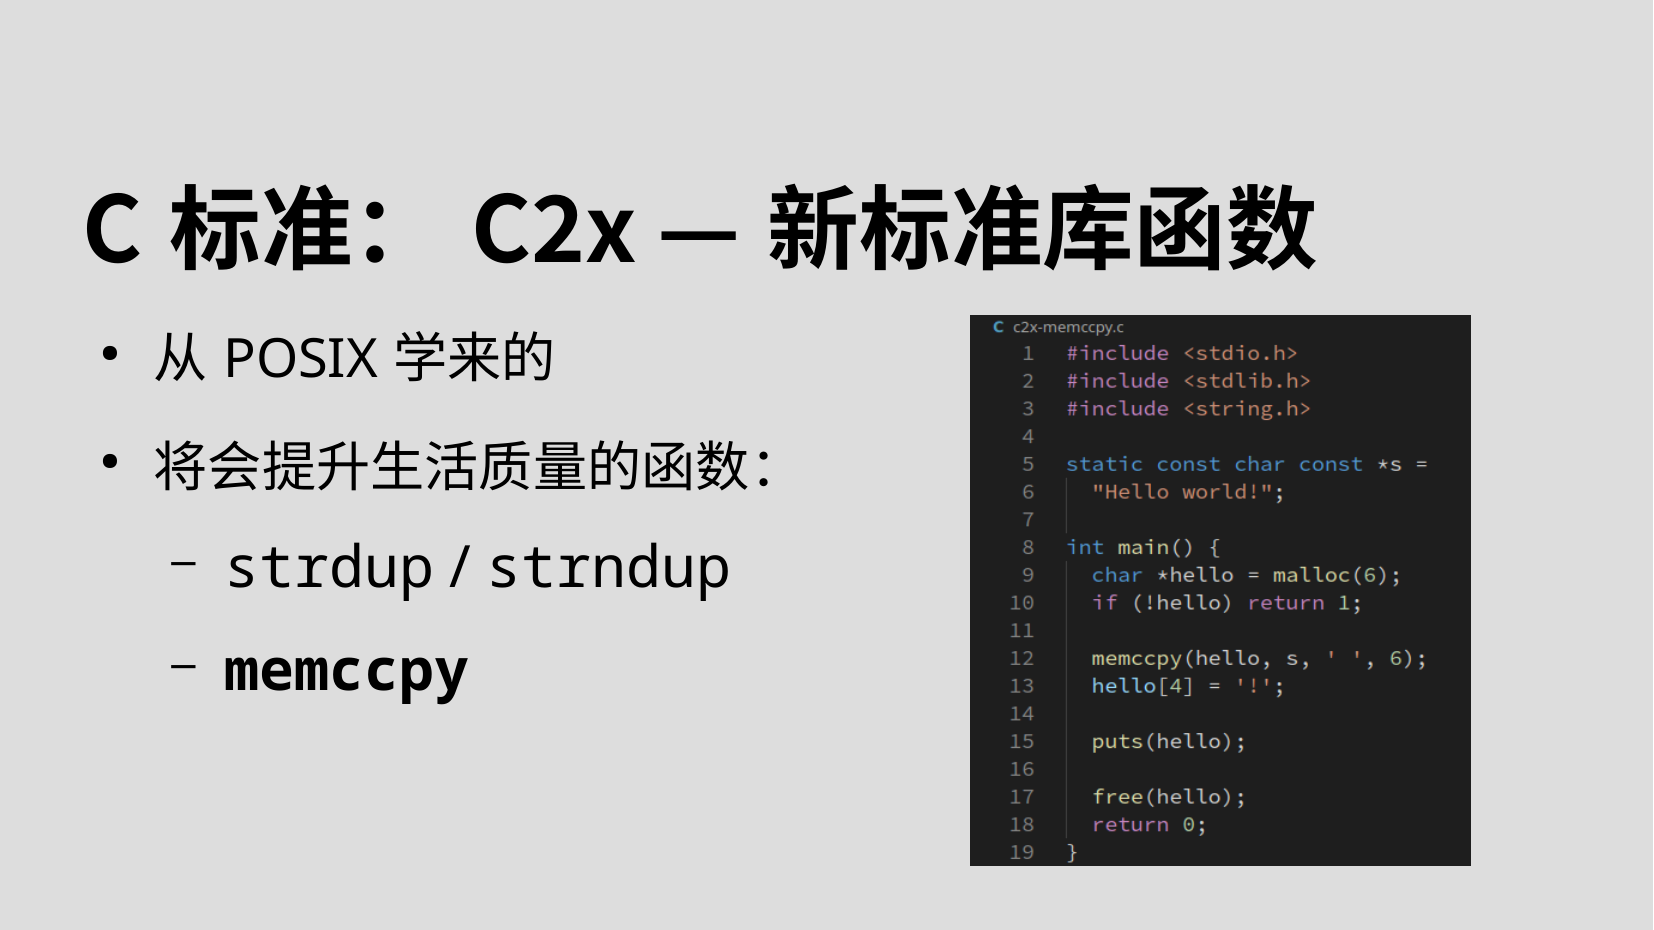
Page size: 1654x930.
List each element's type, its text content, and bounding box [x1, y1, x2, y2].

picture [970, 315, 1471, 866]
title C标准：C2x —新标准库函数 [82, 144, 1571, 301]
list 从POSIX学来的 将会提升生活质量的函数： strdup / strndup memccpy [82, 315, 809, 855]
